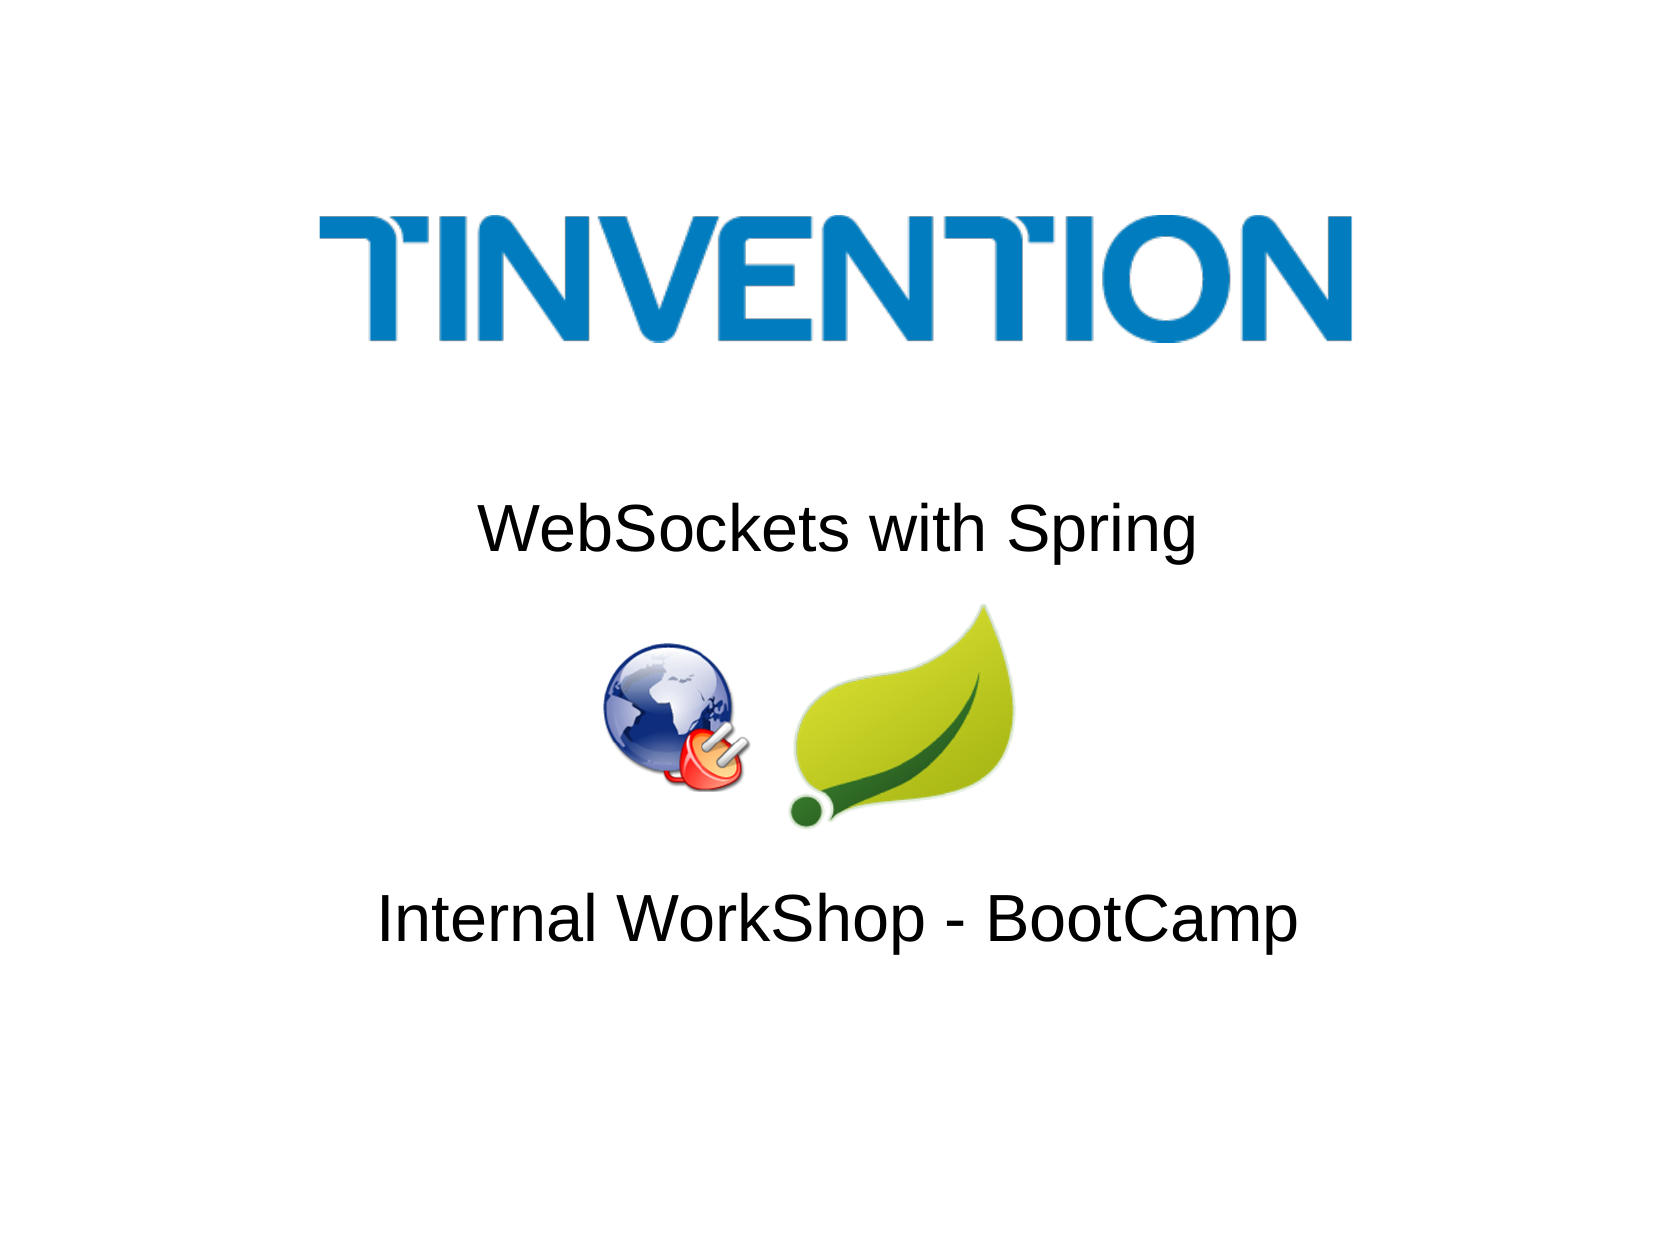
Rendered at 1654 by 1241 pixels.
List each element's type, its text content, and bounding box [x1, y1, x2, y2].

picture [1130, 237, 1204, 321]
picture [318, 215, 1159, 343]
title WebSockets with Spring [94, 425, 1583, 633]
picture [1174, 215, 1356, 343]
picture [767, 578, 1040, 851]
picture [602, 643, 751, 792]
subtitle Internal WorkShop - BootCamp [94, 850, 1583, 986]
